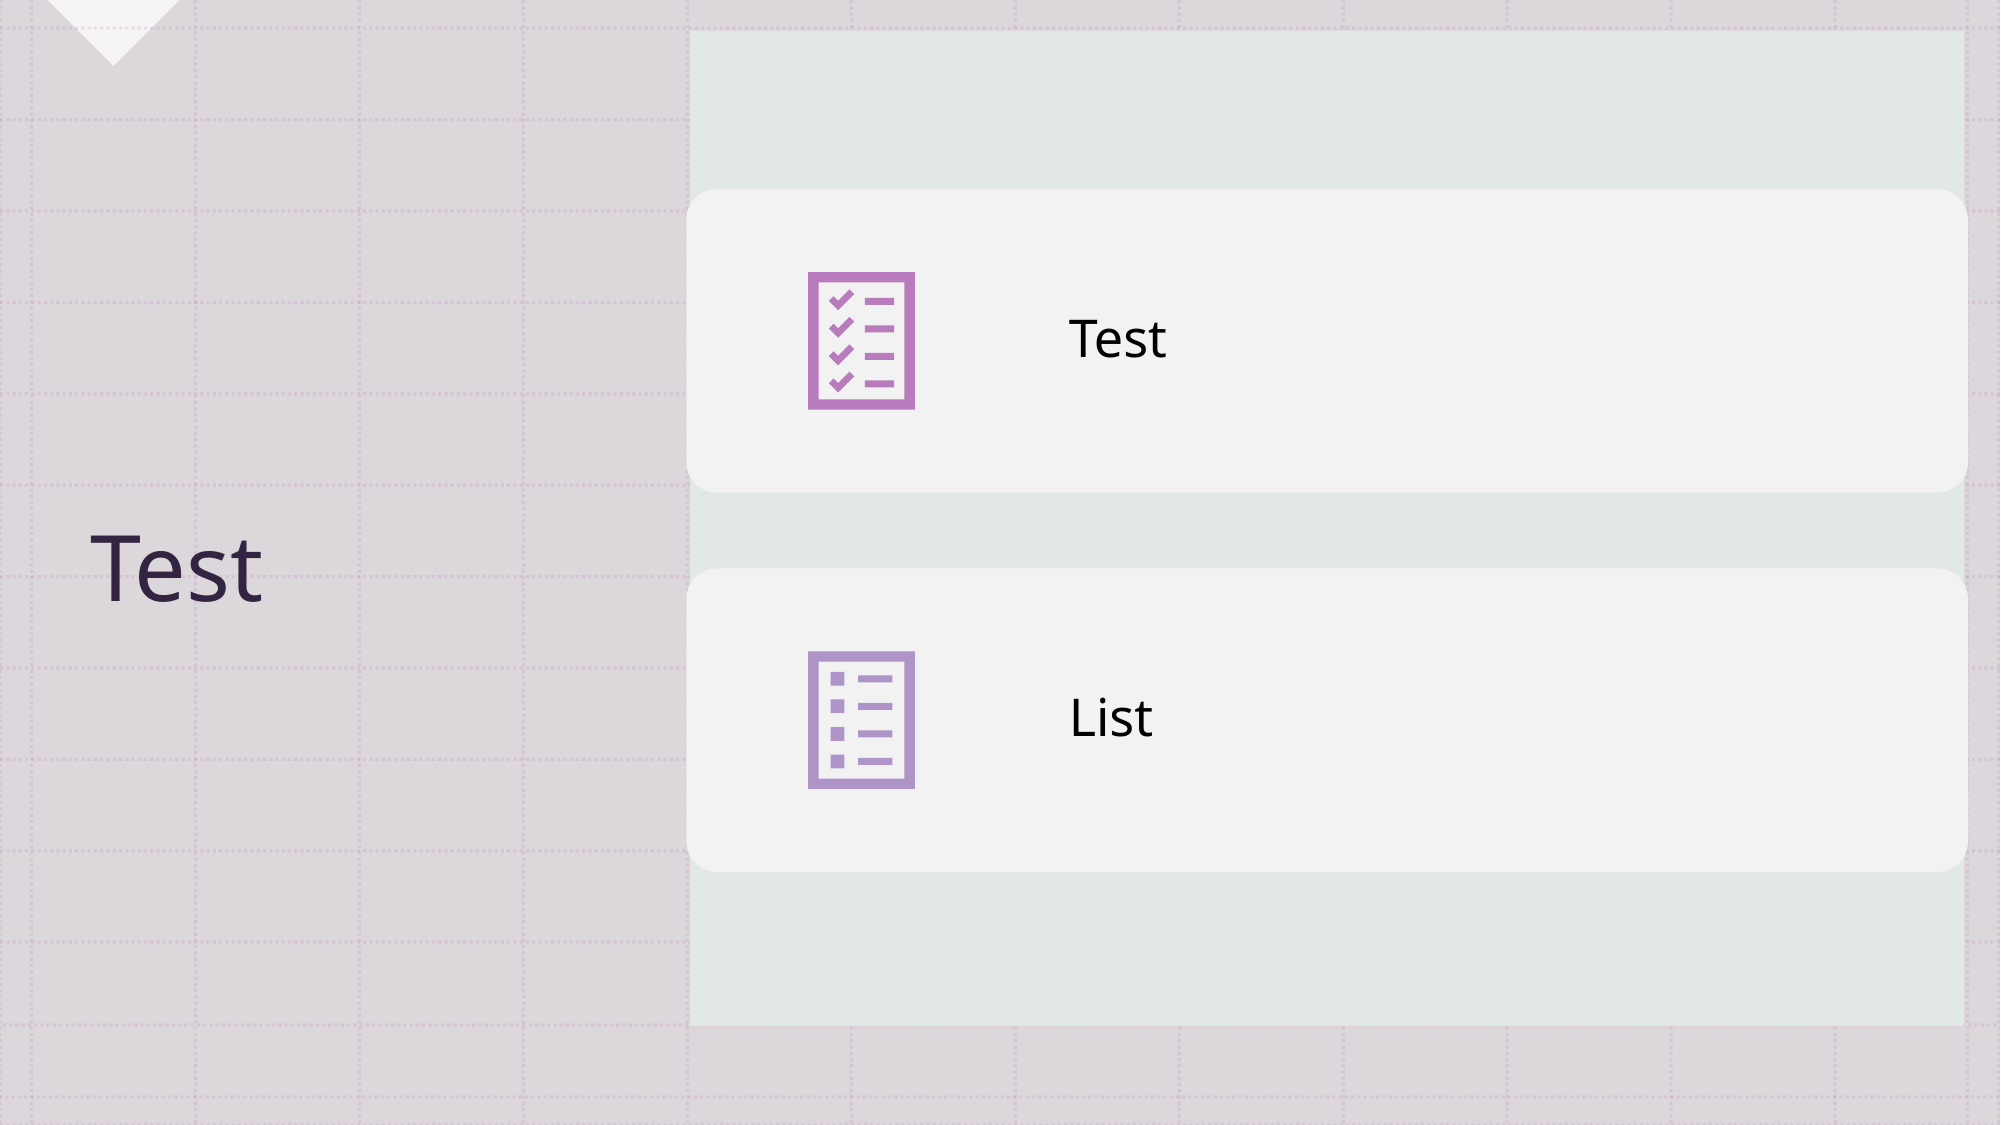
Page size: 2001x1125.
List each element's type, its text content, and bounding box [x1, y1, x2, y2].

text_box [0, 0, 2000, 1125]
title Test [75, 118, 686, 1026]
text_box Test [1036, 189, 1968, 493]
text_box List [1036, 568, 1968, 872]
